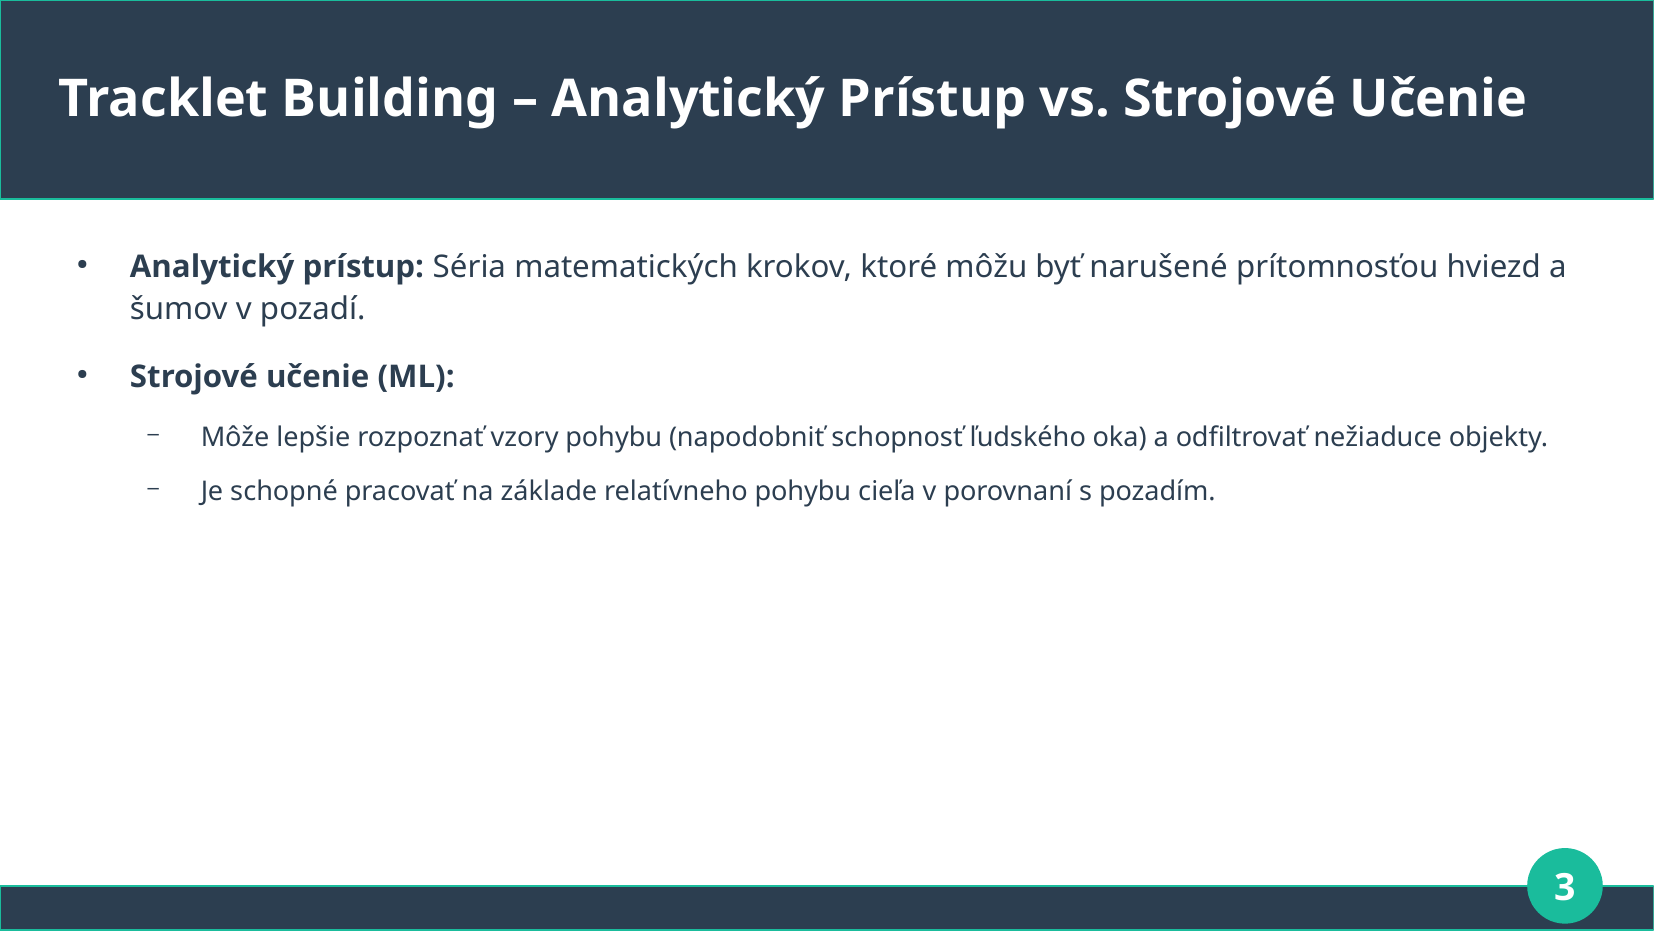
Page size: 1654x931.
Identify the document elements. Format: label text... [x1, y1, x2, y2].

list Analytický prístup: Séria matematických krokov, ktoré môžu byť narušené prítomnosťou hviezd a šumov v pozadí. Strojové učenie (ML): Môže lepšie rozpoznať vzory pohybu (napodobniť schopnosť ľudského oka) a odfiltrovať nežiaduce objekty. Je schopné pracovať na základe relatívneho pohybu cieľa v porovnaní s pozadím. [59, 243, 1595, 864]
title Tracklet Building – Analytický Prístup vs. Strojové Učenie [59, 37, 1595, 156]
